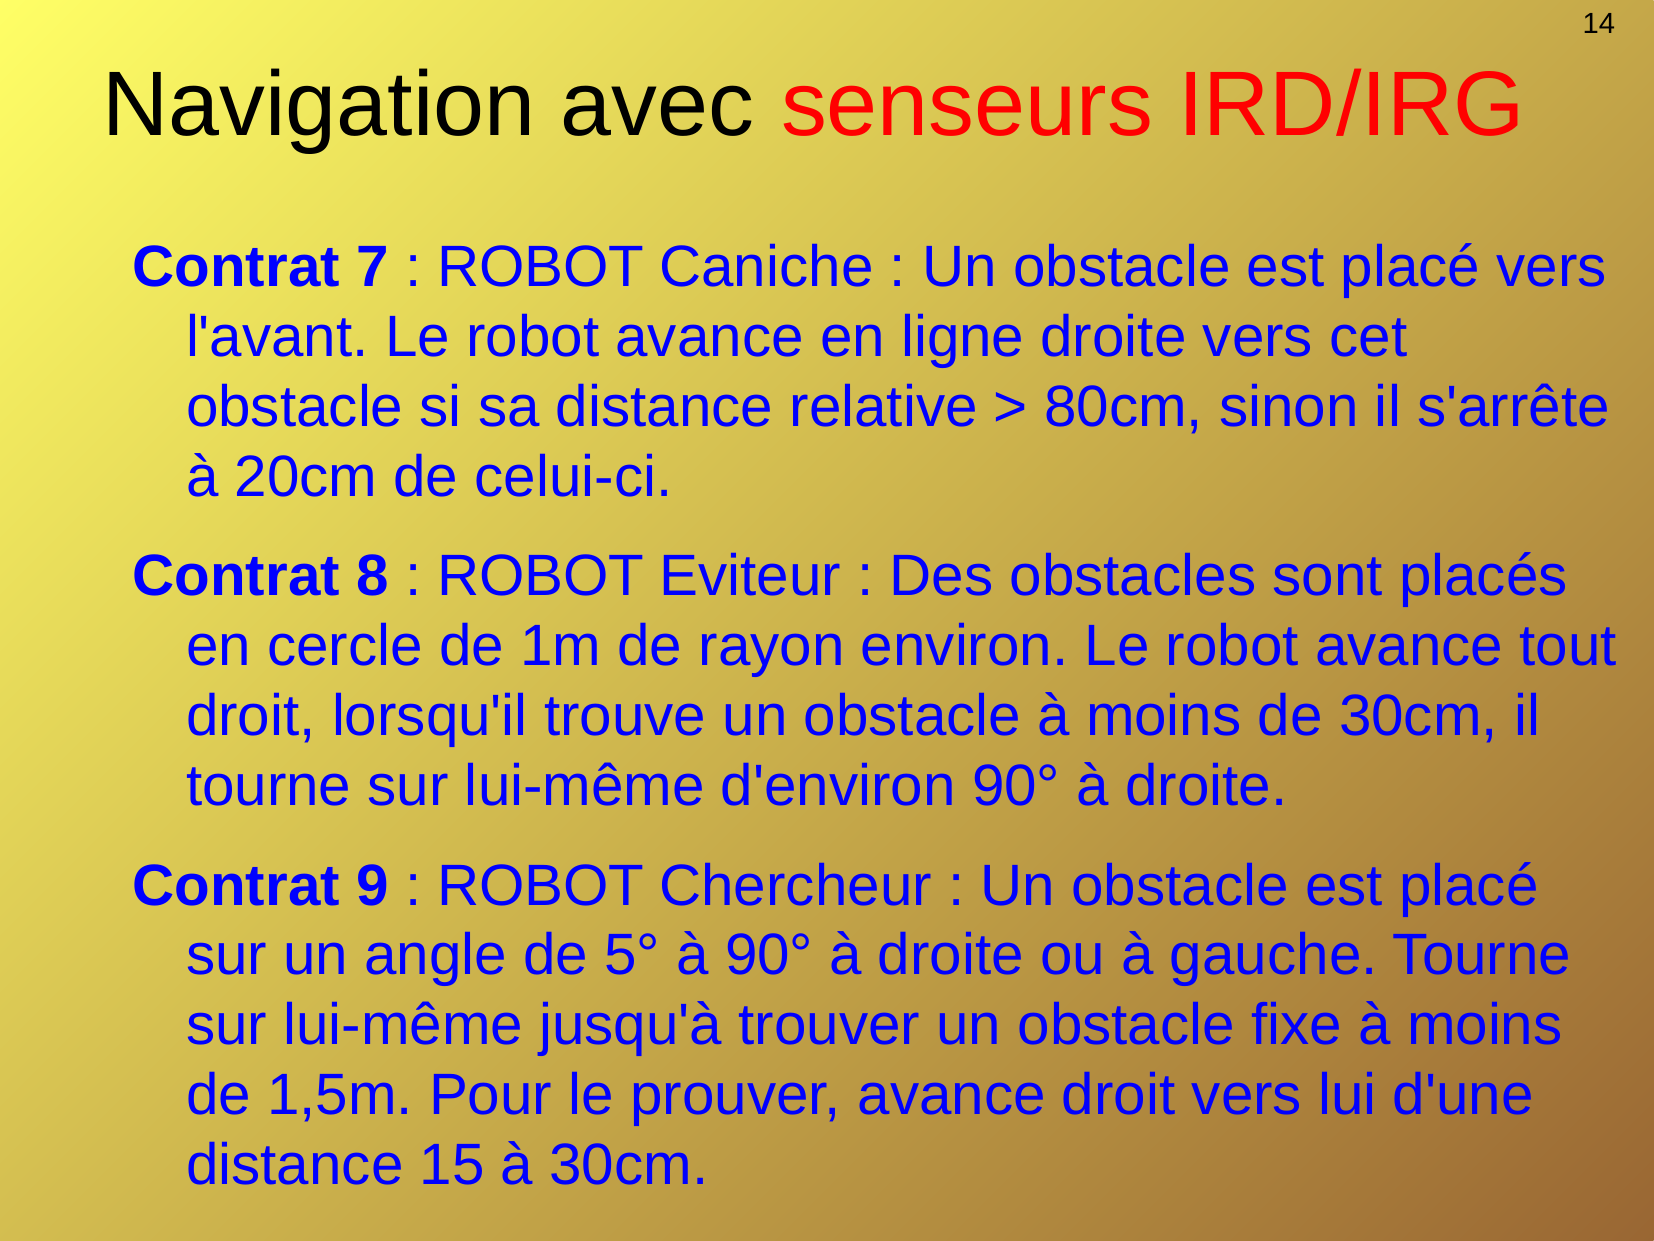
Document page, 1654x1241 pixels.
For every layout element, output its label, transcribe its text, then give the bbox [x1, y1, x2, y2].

list Contrat 7 : ROBOT Caniche : Un obstacle est placé vers l'avant. Le robot avance en ligne droite vers cet obstacle si sa distance relative > 80cm, sinon il s'arrête à 20cm de celui-ci. Contrat 8 : ROBOT Eviteur : Des obstacles sont placés en cercle de 1m de rayon environ. Le robot avance tout droit, lorsqu'il trouve un obstacle à moins de 30cm, il tourne sur lui-même d'environ 90° à droite. Contrat 9 : ROBOT Chercheur : Un obstacle est placé sur un angle de 5° à 90° à droite ou à gauche. Tourne sur lui-même jusqu'à trouver un obstacle fixe à moins de 1,5m. Pour le prouver, avance droit vers lui d'une distance 15 à 30cm. [44, 227, 1627, 1185]
text_box <numéro> [1567, 0, 1654, 48]
title Navigation avec senseurs IRD/IRG [82, 42, 1571, 155]
